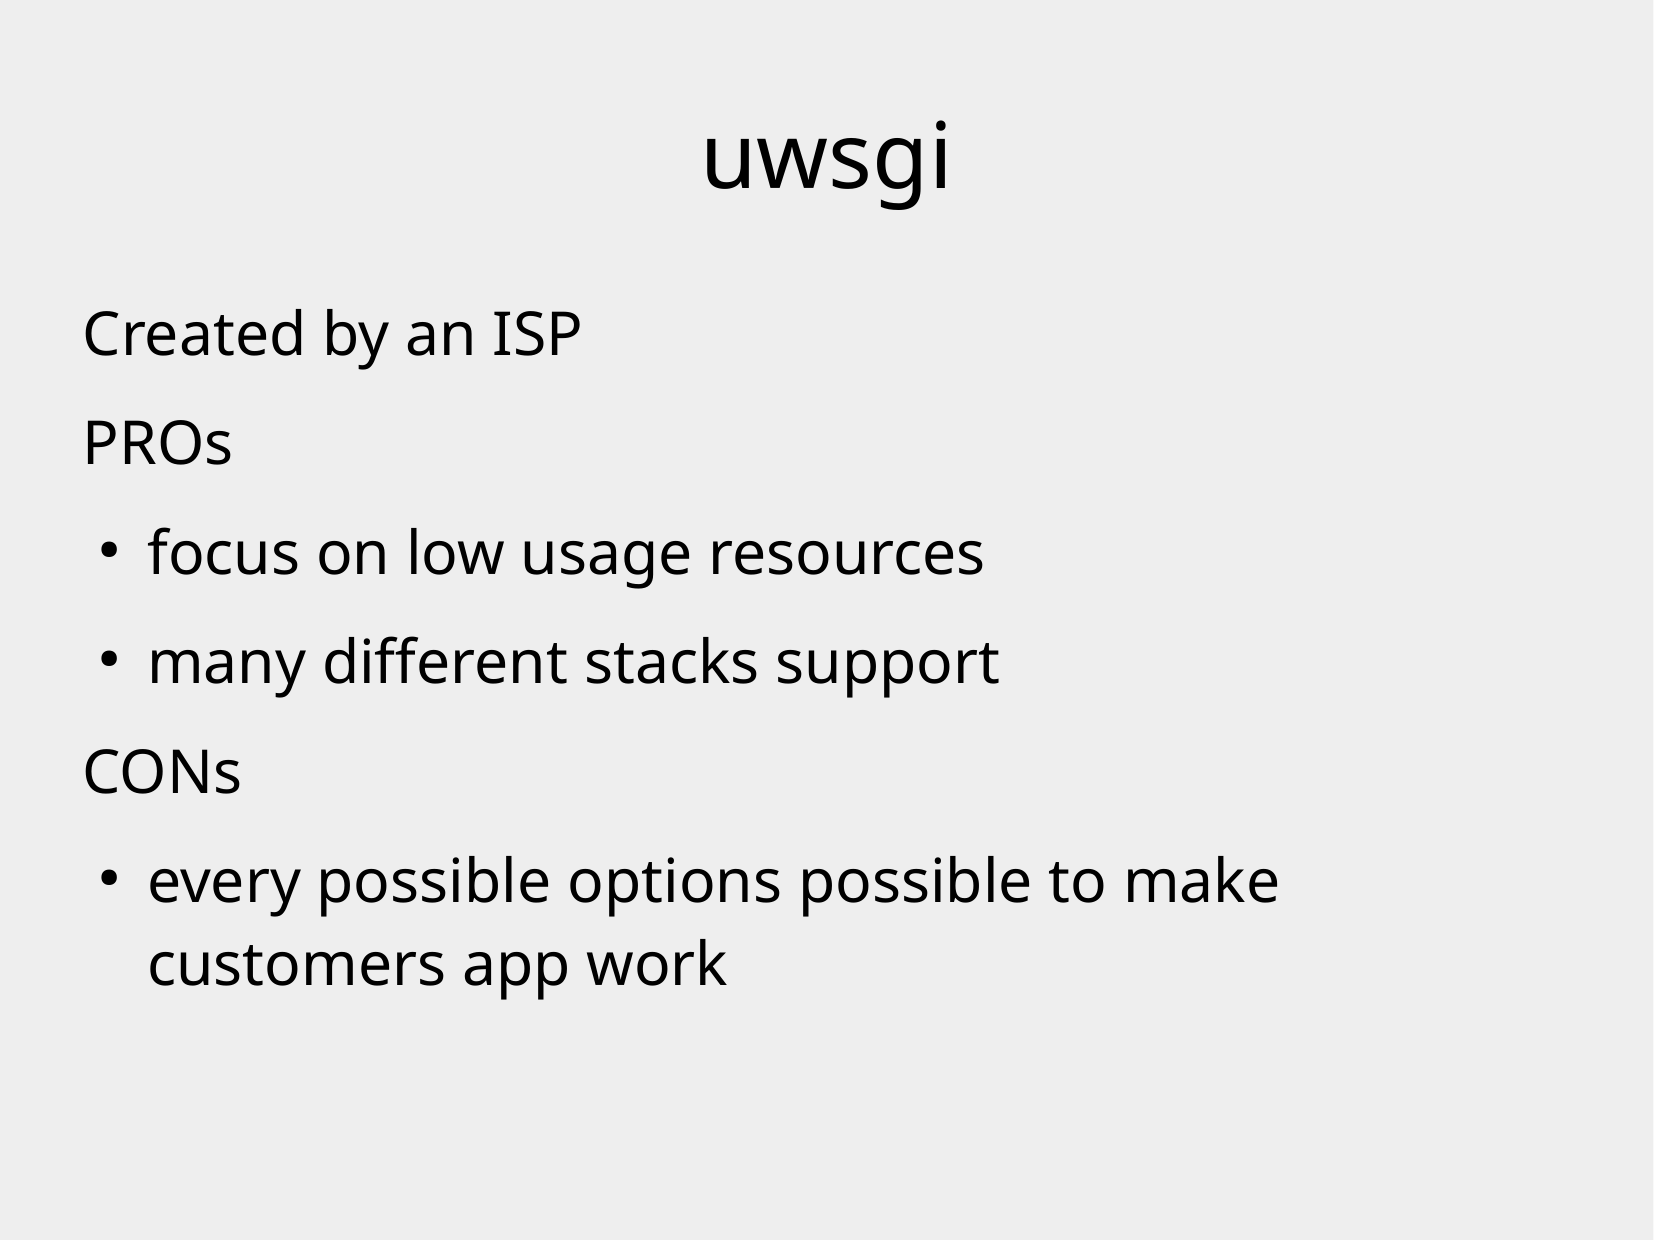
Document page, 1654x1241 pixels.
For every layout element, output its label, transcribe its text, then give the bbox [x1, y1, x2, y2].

list Created by an ISP PROs focus on low usage resources many different stacks support CONs every possible options possible to make customers app work [82, 290, 1571, 1010]
title uwsgi [82, 49, 1571, 257]
